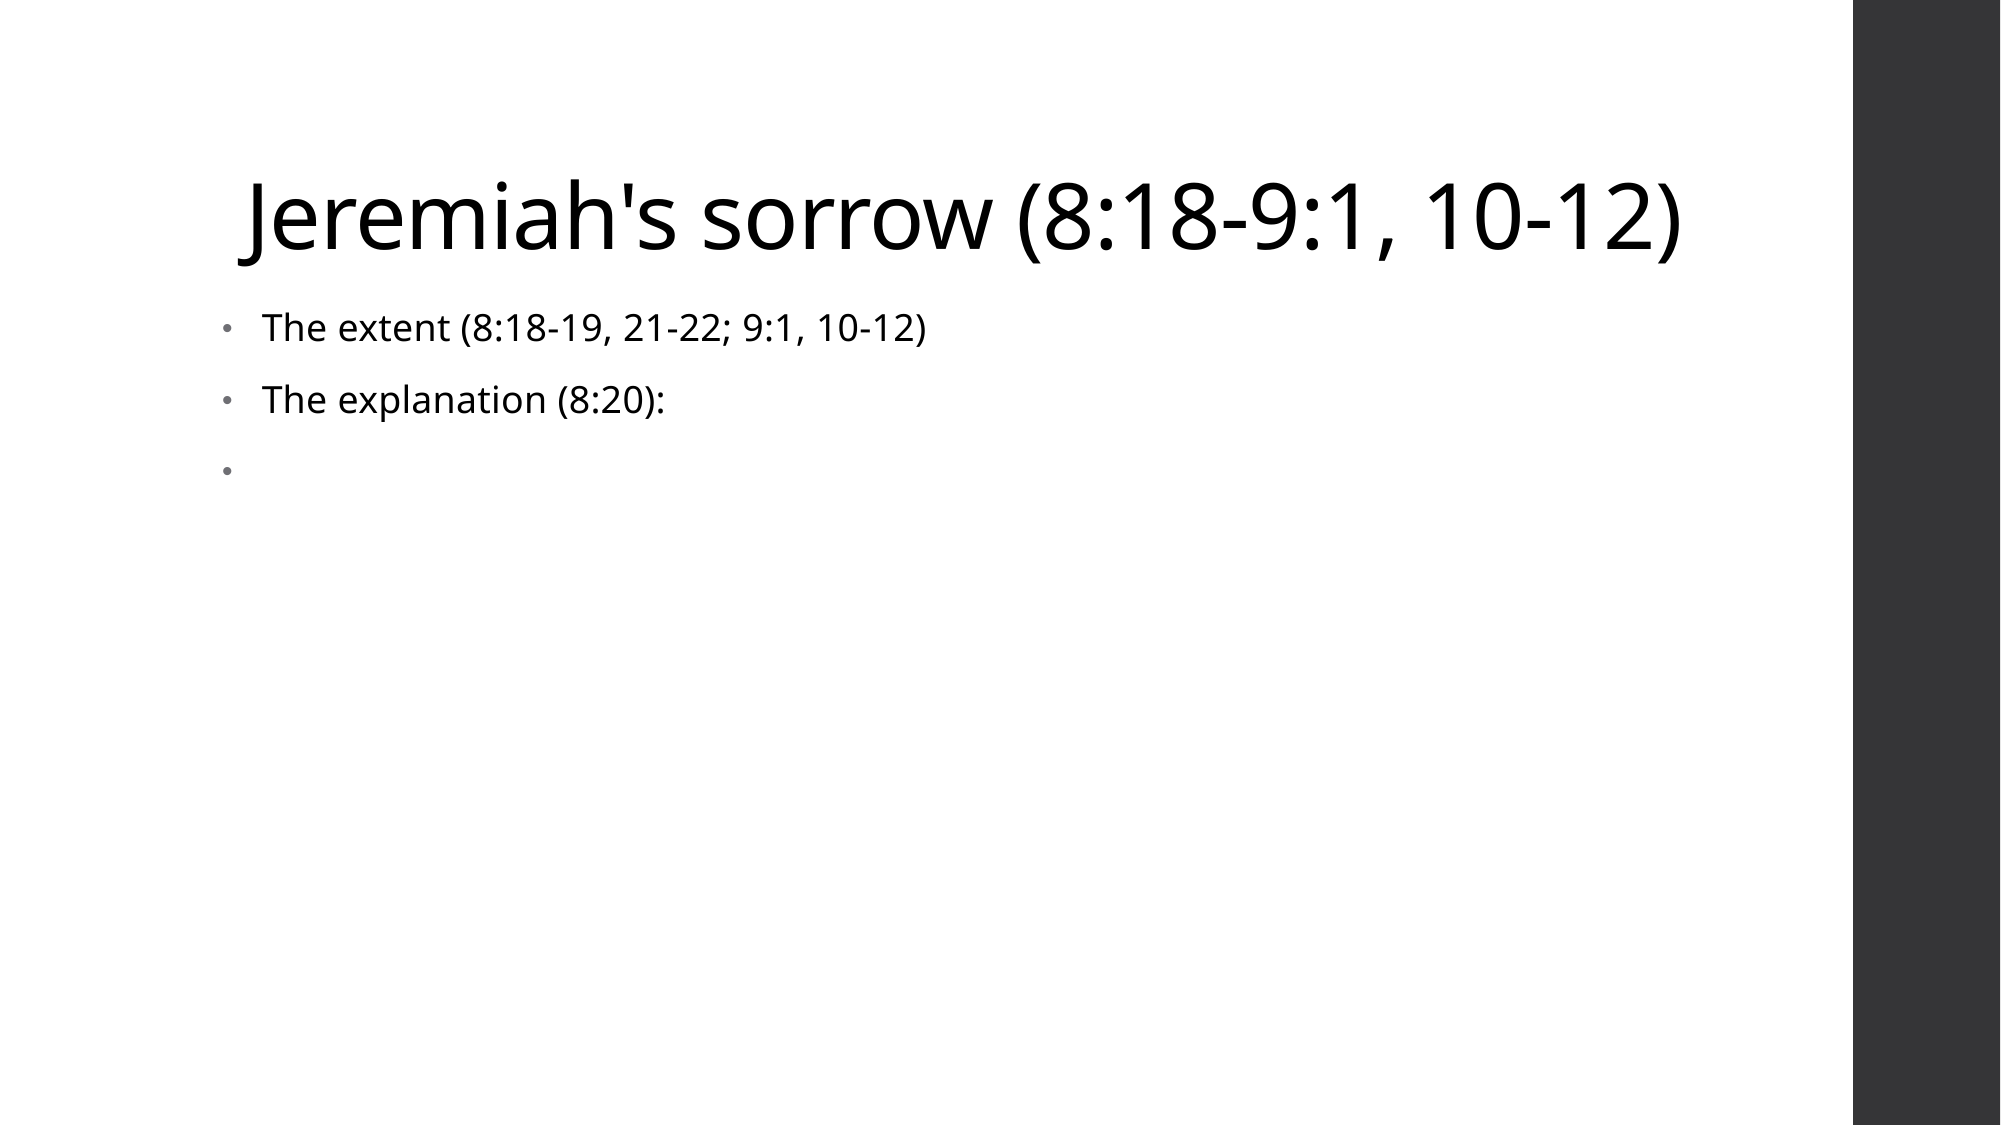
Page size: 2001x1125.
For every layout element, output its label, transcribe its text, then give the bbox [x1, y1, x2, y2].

list The extent (8:18-19, 21-22; 9:1, 10-12) The explanation (8:20): [206, 299, 1617, 1014]
title Jeremiah's sorrow (8:18-9:1, 10-12) [206, 60, 1797, 278]
